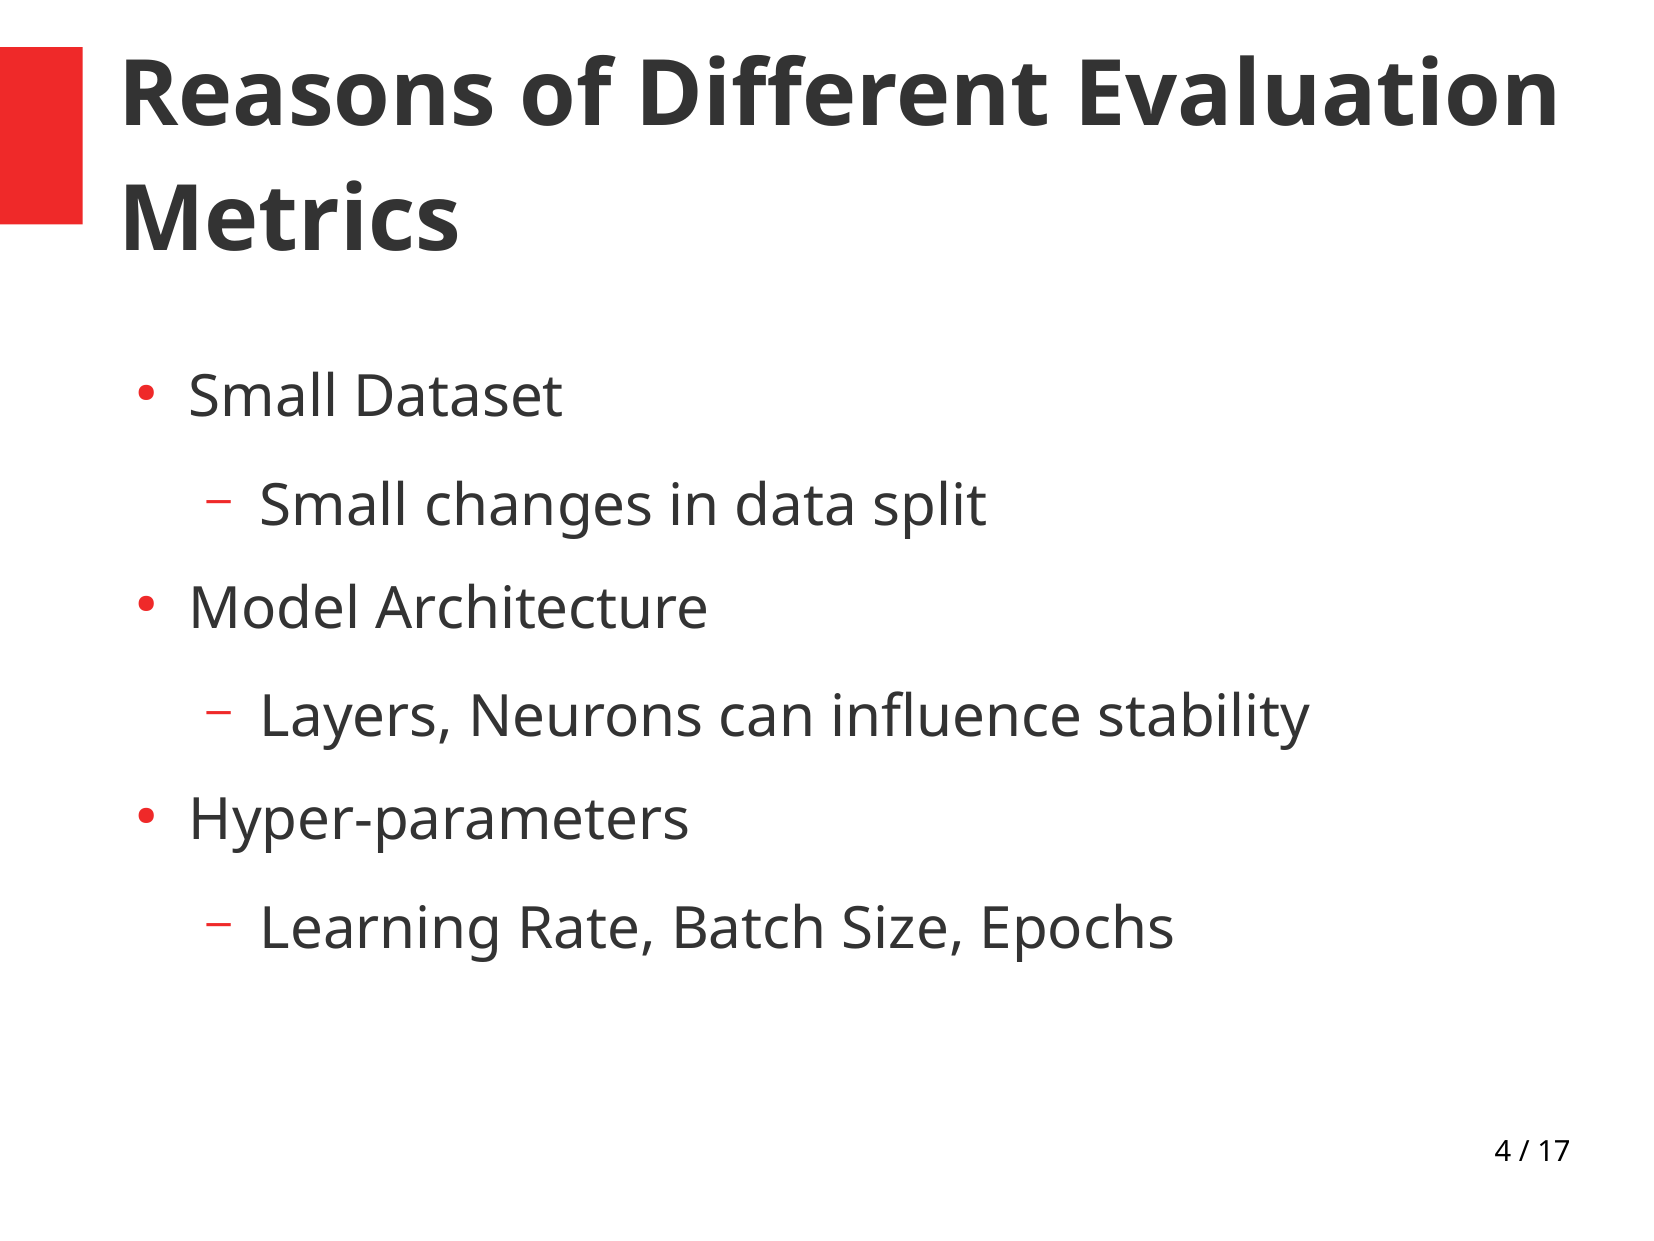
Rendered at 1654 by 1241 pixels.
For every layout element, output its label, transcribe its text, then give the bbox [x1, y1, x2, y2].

list Small Dataset Small changes in data split Model Architecture Layers, Neurons can influence stability Hyper-parameters Learning Rate, Batch Size, Epochs [118, 354, 1536, 1074]
title Reasons of Different Evaluation Metrics [118, 27, 1571, 278]
